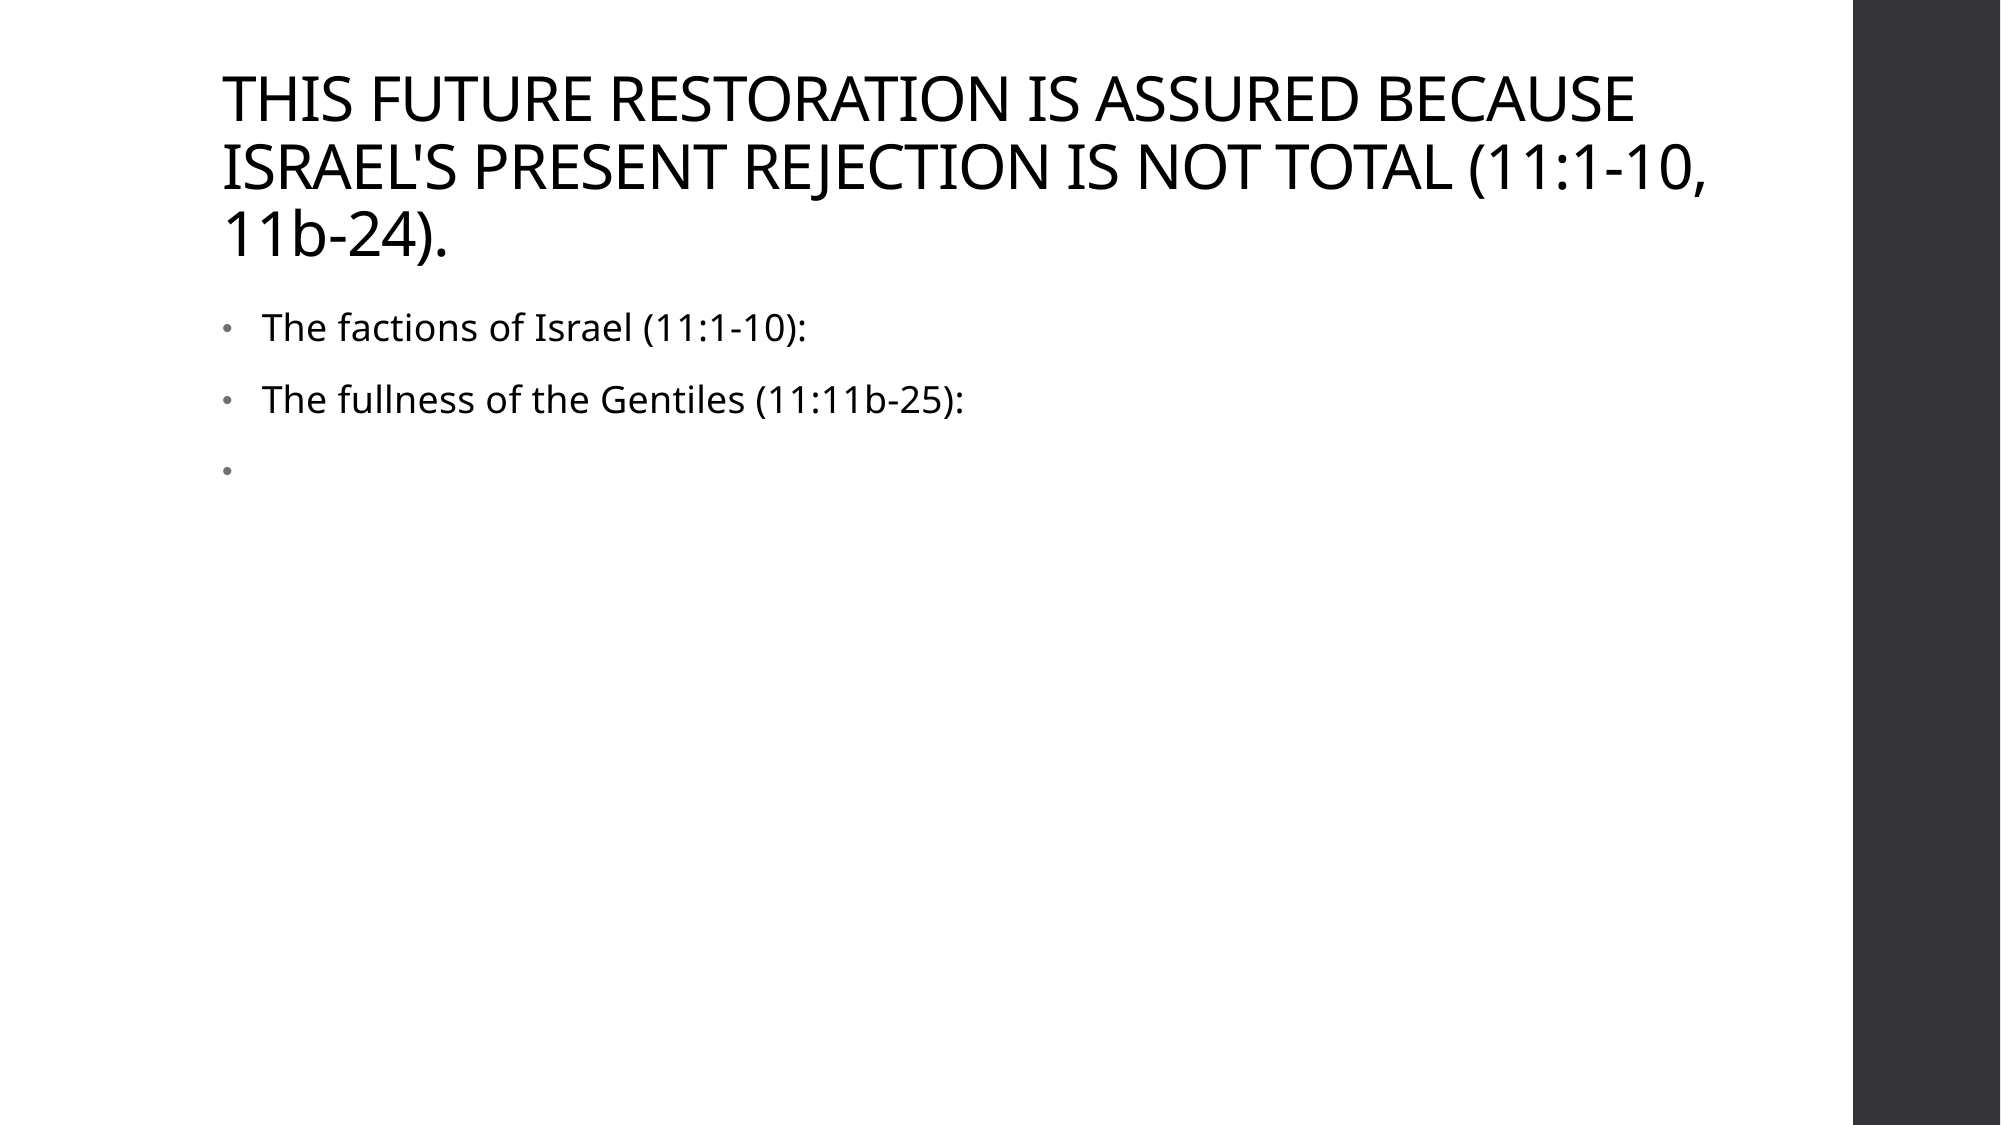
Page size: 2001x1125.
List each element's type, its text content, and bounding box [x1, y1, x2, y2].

title THIS FUTURE RESTORATION IS ASSURED BECAUSE ISRAEL'S PRESENT REJECTION IS NOT TOTAL (11:1-10, 11b-24). [206, 60, 1797, 278]
list The factions of Israel (11:1-10): The fullness of the Gentiles (11:11b-25): [206, 299, 1617, 1014]
